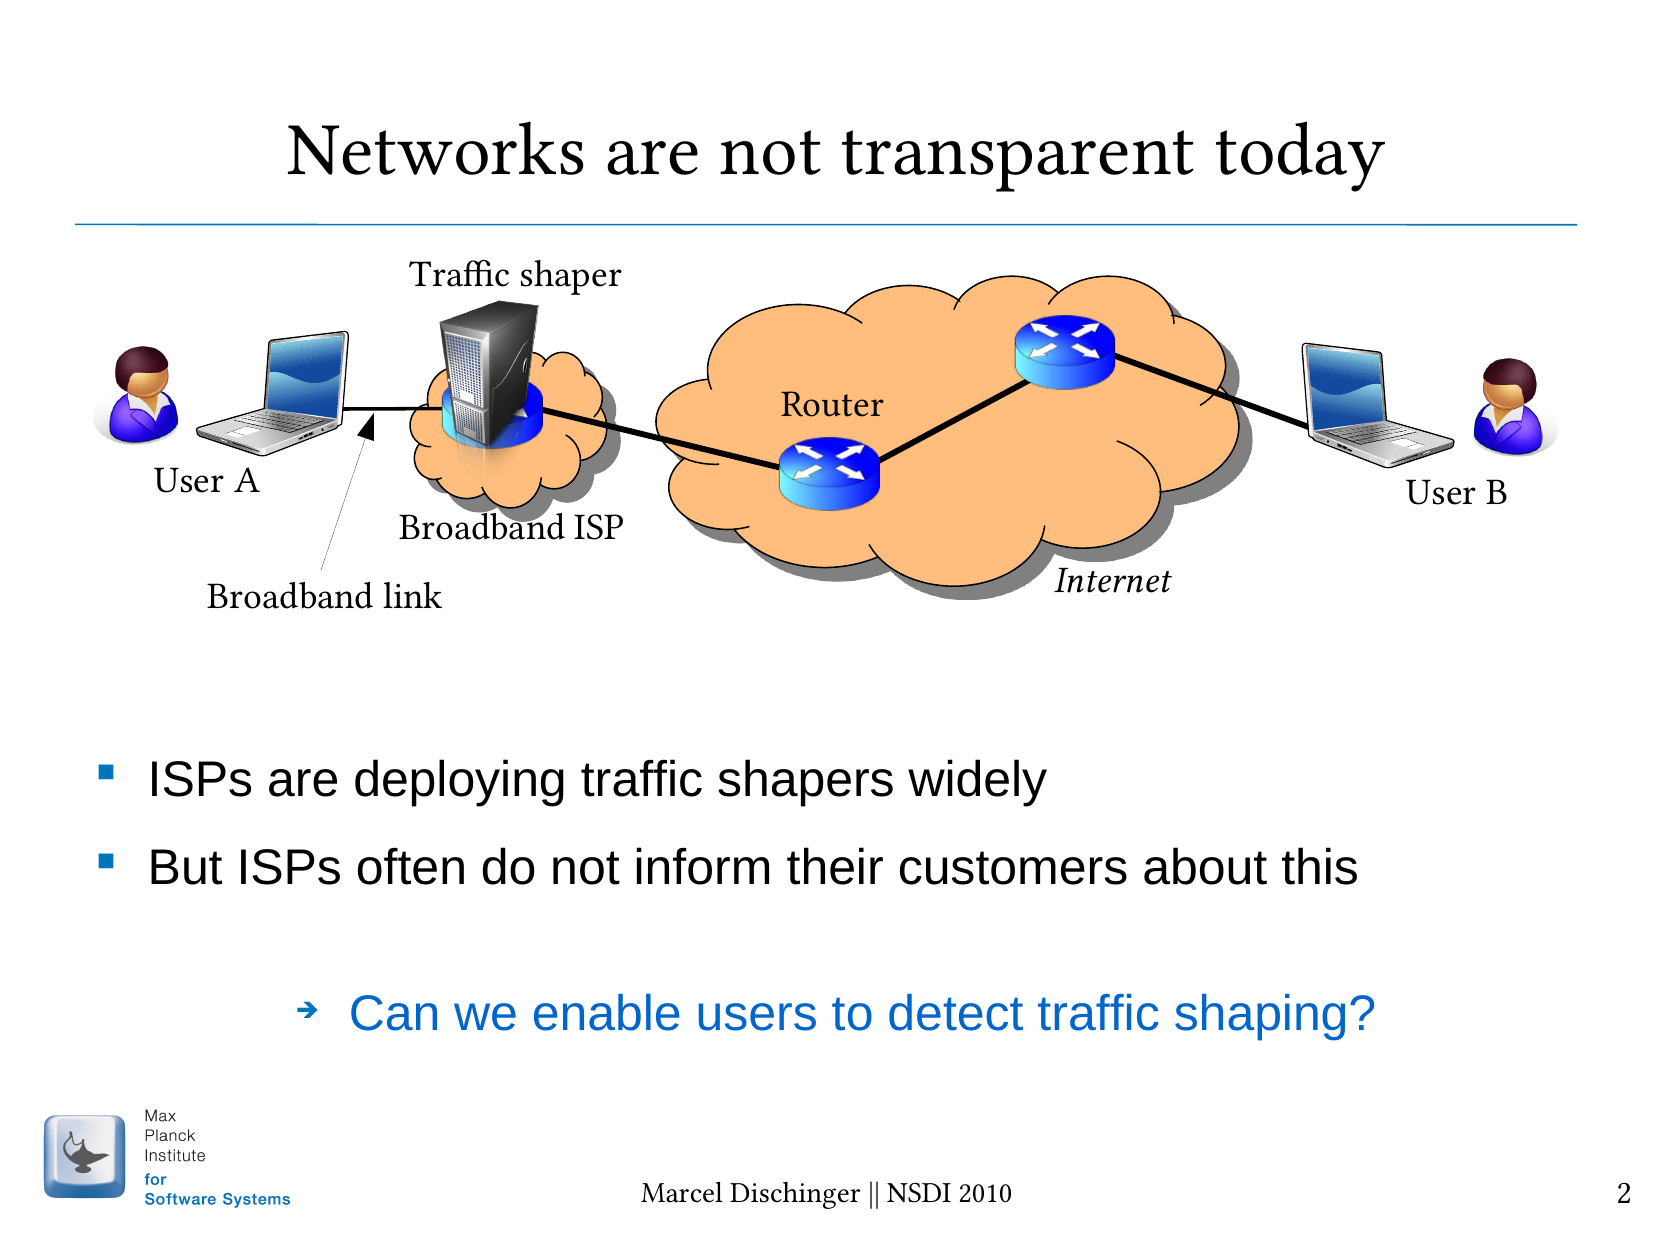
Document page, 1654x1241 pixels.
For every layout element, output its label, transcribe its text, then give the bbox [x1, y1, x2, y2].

list ISPs are deploying traffic shapers widely But ISPs often do not inform their customers about this Can we enable users to detect traffic shaping? [77, 733, 1579, 1174]
text_box Internet [1039, 554, 1187, 617]
text_box [539, 352, 607, 422]
text_box [487, 496, 535, 502]
text_box Broadband link [193, 571, 452, 630]
text_box User A [139, 455, 273, 514]
text_box Router [766, 379, 896, 438]
text_box [421, 393, 428, 406]
text_box [539, 417, 607, 489]
text_box [655, 276, 1227, 460]
picture [1457, 353, 1567, 463]
text_box [663, 365, 1239, 587]
picture [765, 434, 894, 514]
picture [1301, 342, 1456, 469]
title Networks are not transparent today [54, 51, 1621, 252]
text_box Traffic shaper [394, 248, 632, 311]
text_box Broadband ISP [384, 502, 635, 561]
text_box User B [1391, 467, 1521, 525]
picture [84, 341, 194, 451]
picture [1001, 312, 1129, 393]
picture [428, 311, 557, 496]
text_box [410, 411, 439, 484]
picture [195, 330, 350, 457]
